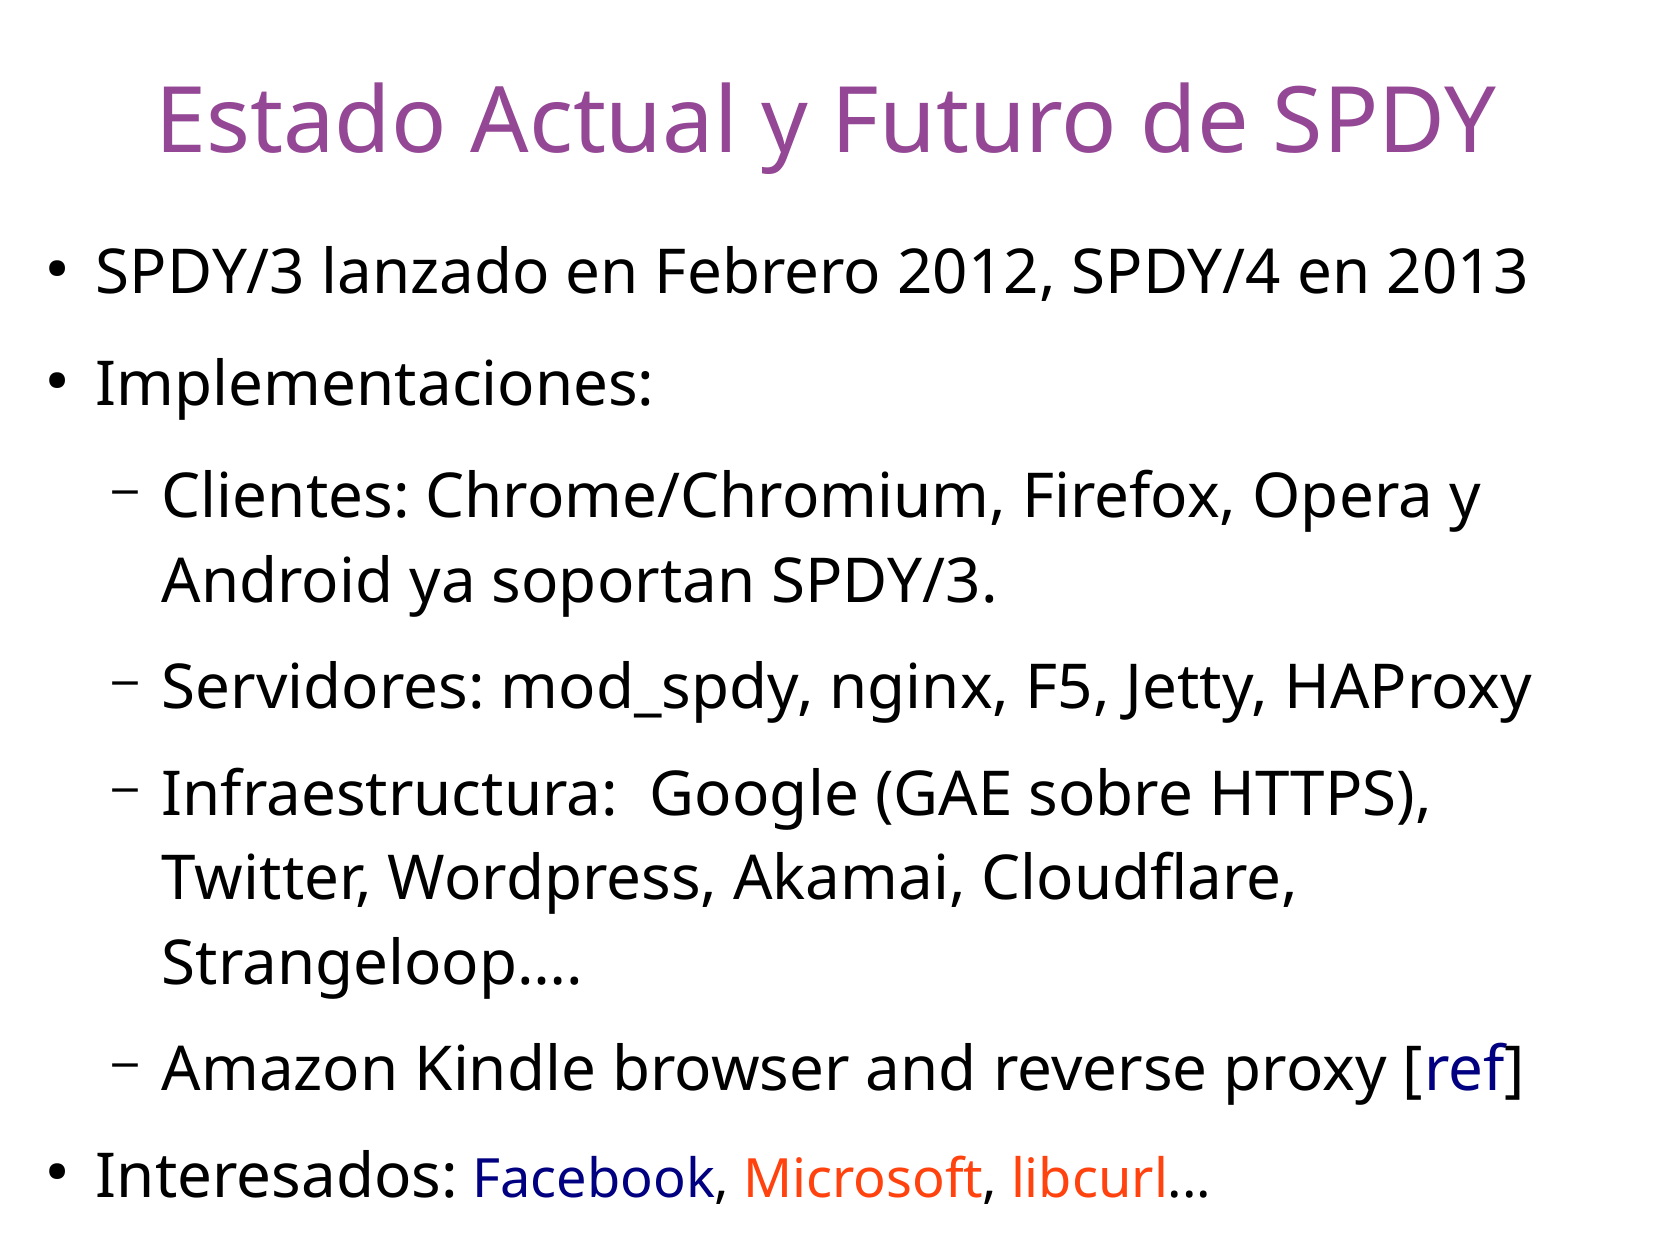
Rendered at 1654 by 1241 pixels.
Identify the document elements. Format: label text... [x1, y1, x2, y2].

list SPDY/3 lanzado en Febrero 2012, SPDY/4 en 2013 Implementaciones: Clientes: Chrome/Chromium, Firefox, Opera y Android ya soportan SPDY/3. Servidores: mod_spdy, nginx, F5, Jetty, HAProxy Infraestructura: Google (GAE sobre HTTPS), Twitter, Wordpress, Akamai, Cloudflare, Strangeloop…. Amazon Kindle browser and reverse proxy [ref] Interesados: Facebook, Microsoft, libcurl... [29, 227, 1642, 1220]
title Estado Actual y Futuro de SPDY [82, 13, 1571, 222]
